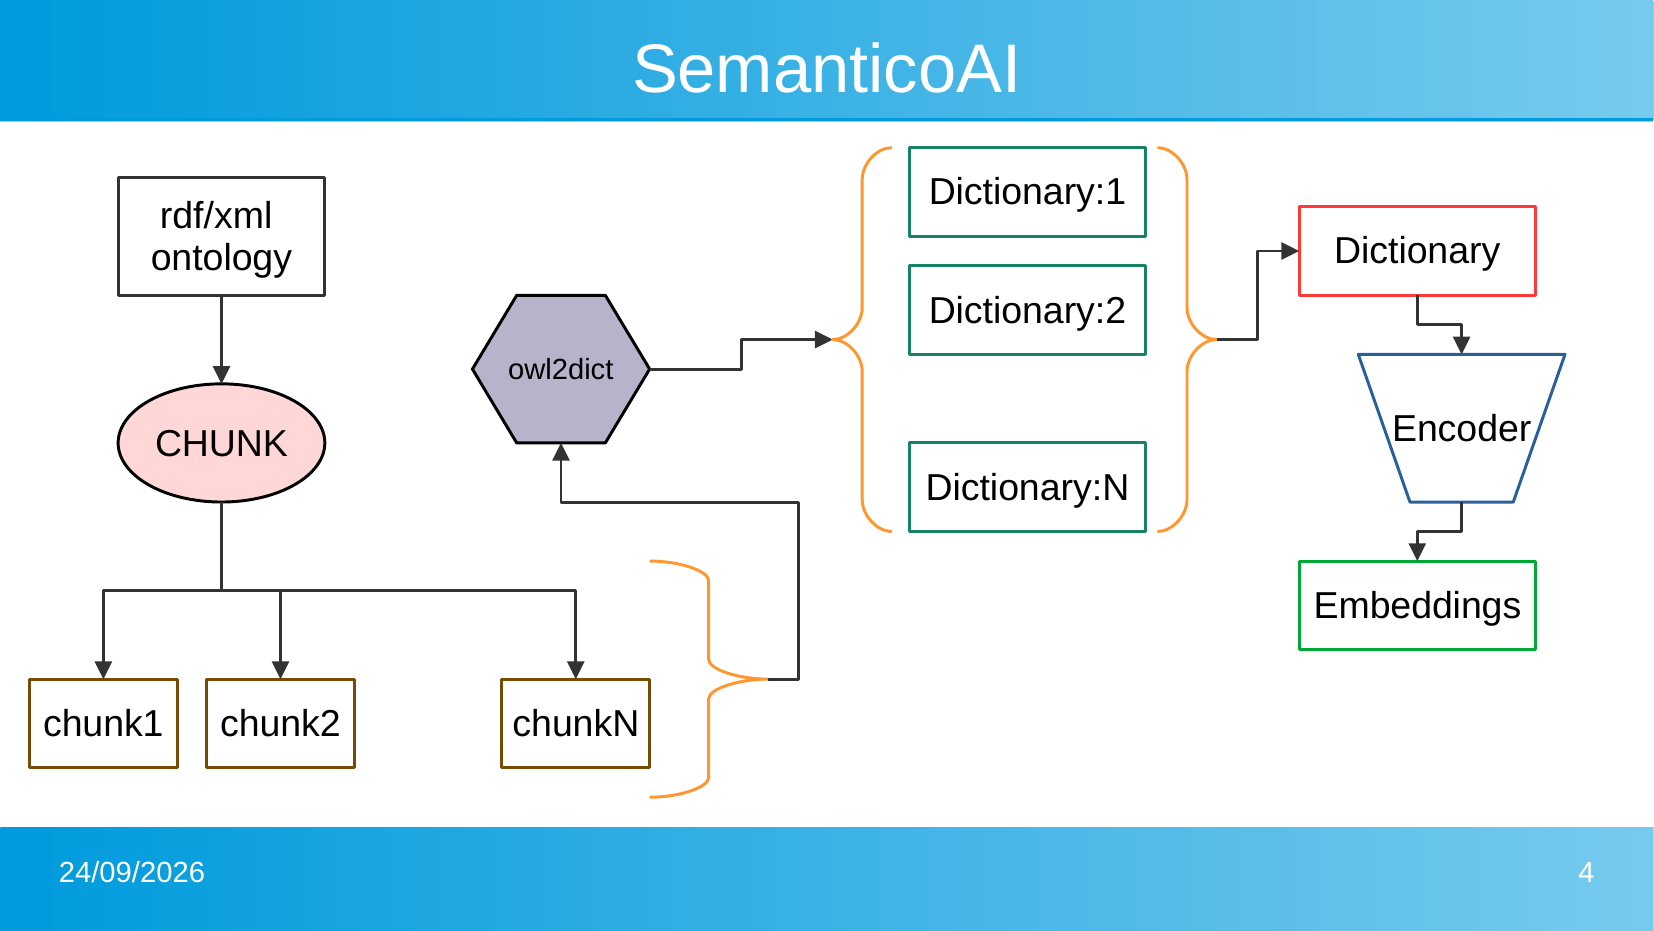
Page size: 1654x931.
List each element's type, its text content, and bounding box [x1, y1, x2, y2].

text_box Embeddings [1299, 561, 1536, 650]
text_box owl2dict [472, 295, 650, 443]
text_box Dictionary:N [909, 442, 1146, 532]
title SemanticoAI [59, 29, 1595, 108]
text_box rdf/xml ontology [118, 177, 325, 296]
text_box chunkN [501, 679, 650, 768]
text_box Dictionary:1 [909, 147, 1146, 237]
text_box Encoder [1358, 354, 1566, 503]
text_box CHUNK [118, 383, 325, 503]
text_box chunk2 [206, 679, 355, 768]
text_box chunk1 [29, 679, 178, 768]
text_box Dictionary:2 [909, 265, 1146, 355]
text_box Dictionary [1299, 206, 1536, 296]
